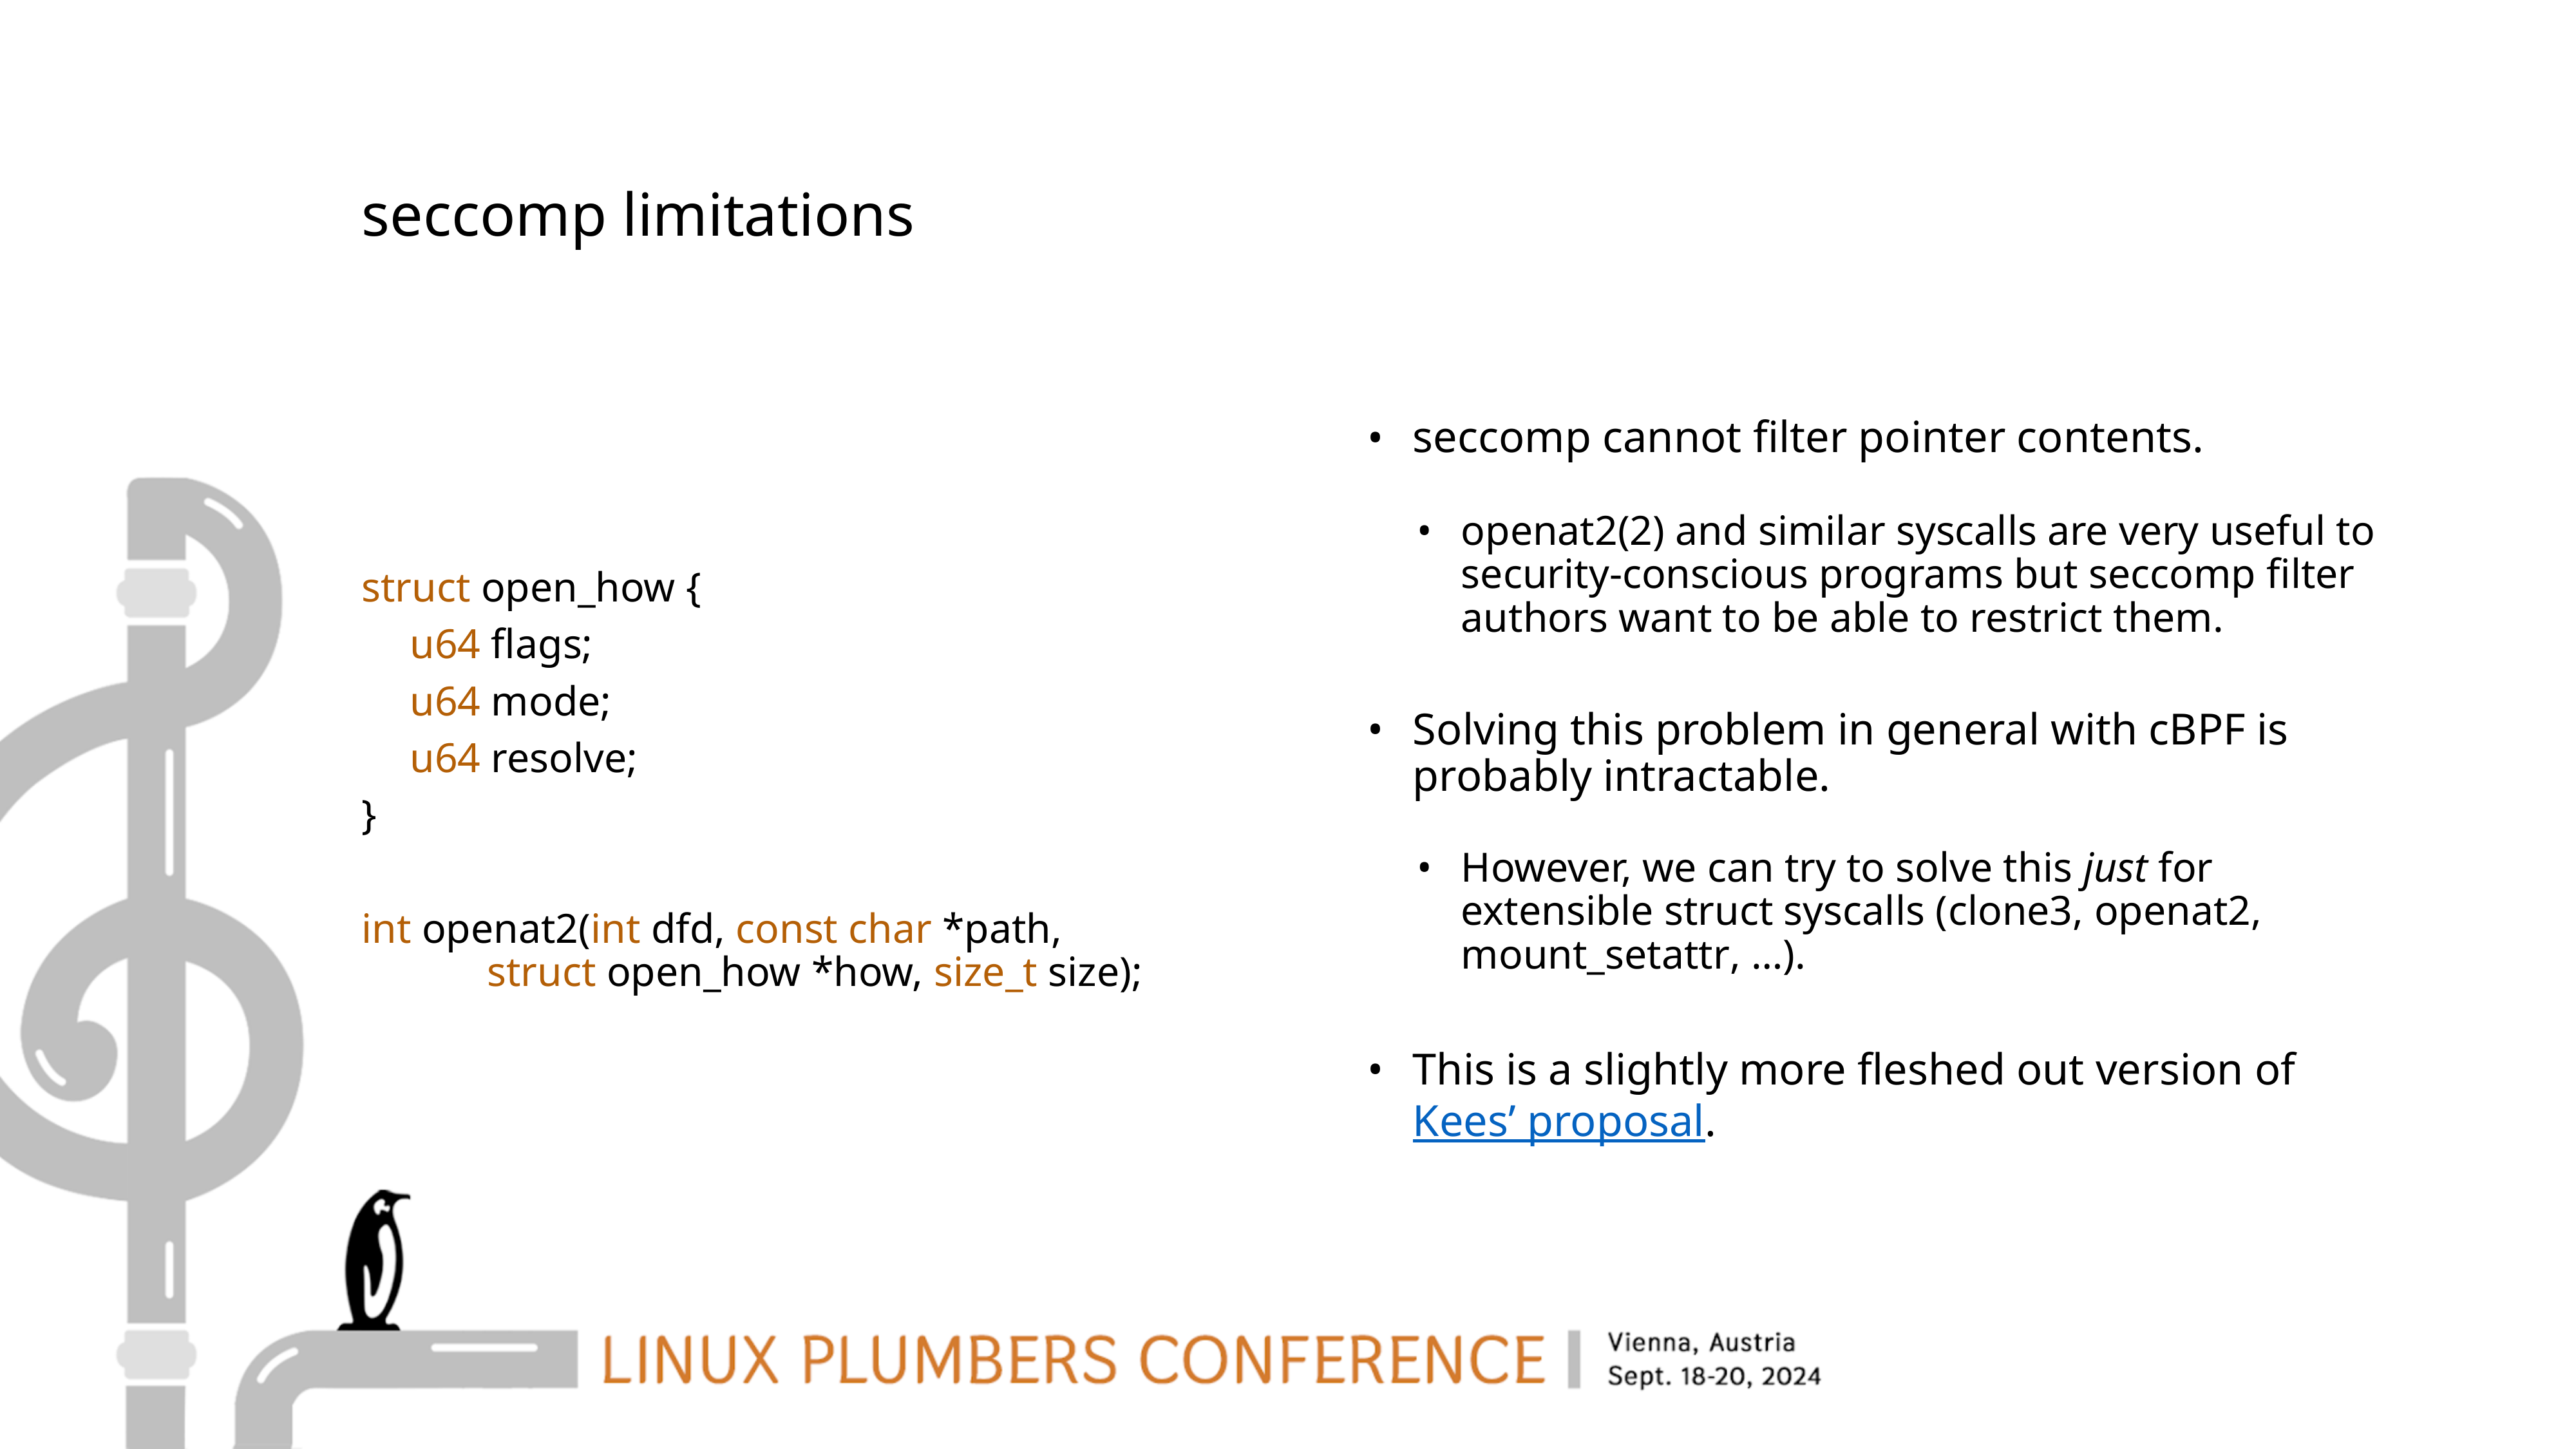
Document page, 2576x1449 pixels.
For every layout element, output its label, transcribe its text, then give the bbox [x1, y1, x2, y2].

list struct open_how { u64 flags; u64 mode; u64 resolve; } int openat2(int dfd, const char *path, struct open_how *how, size_t size); [352, 385, 1325, 1177]
list seccomp cannot filter pointer contents. openat2(2) and similar syscalls are very useful to security-conscious programs but seccomp filter authors want to be able to restrict them. Solving this problem in general with cBPF is probably intractable. However, we can try to solve this just for extensible struct syscalls (clone3, openat2, mount_setattr, …). This is a slightly more fleshed out version of Kees’ proposal. [1354, 385, 2399, 1177]
picture [0, 0, 2576, 1449]
title seccomp limitations [352, 77, 2399, 357]
